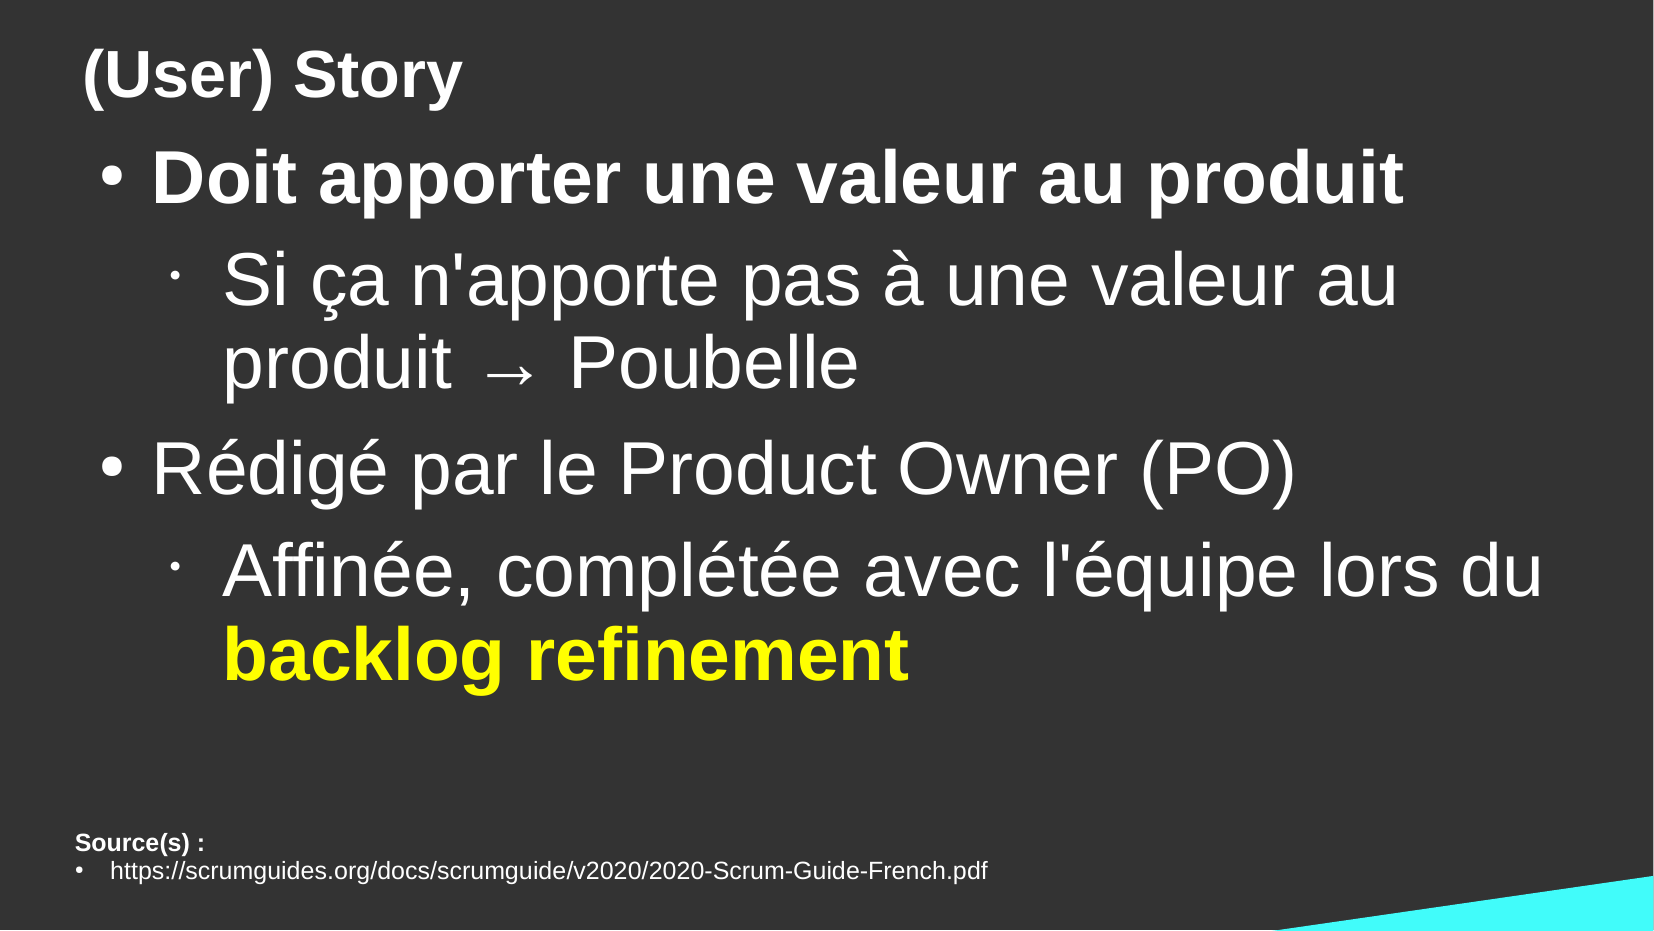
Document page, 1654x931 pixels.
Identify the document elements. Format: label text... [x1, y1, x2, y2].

text_box [1271, 875, 1654, 931]
title (User) Story [82, 37, 1571, 122]
list Doit apporter une valeur au produit Si ça n'apporte pas à une valeur au produit → Poubelle Rédigé par le Product Owner (PO) Affinée, complétée avec l'équipe lors du backlog refinement [80, 135, 1620, 777]
text_box Source(s) : https://scrumguides.org/docs/scrumguide/v2020/2020-Scrum-Guide-French.pdf [60, 821, 1546, 921]
